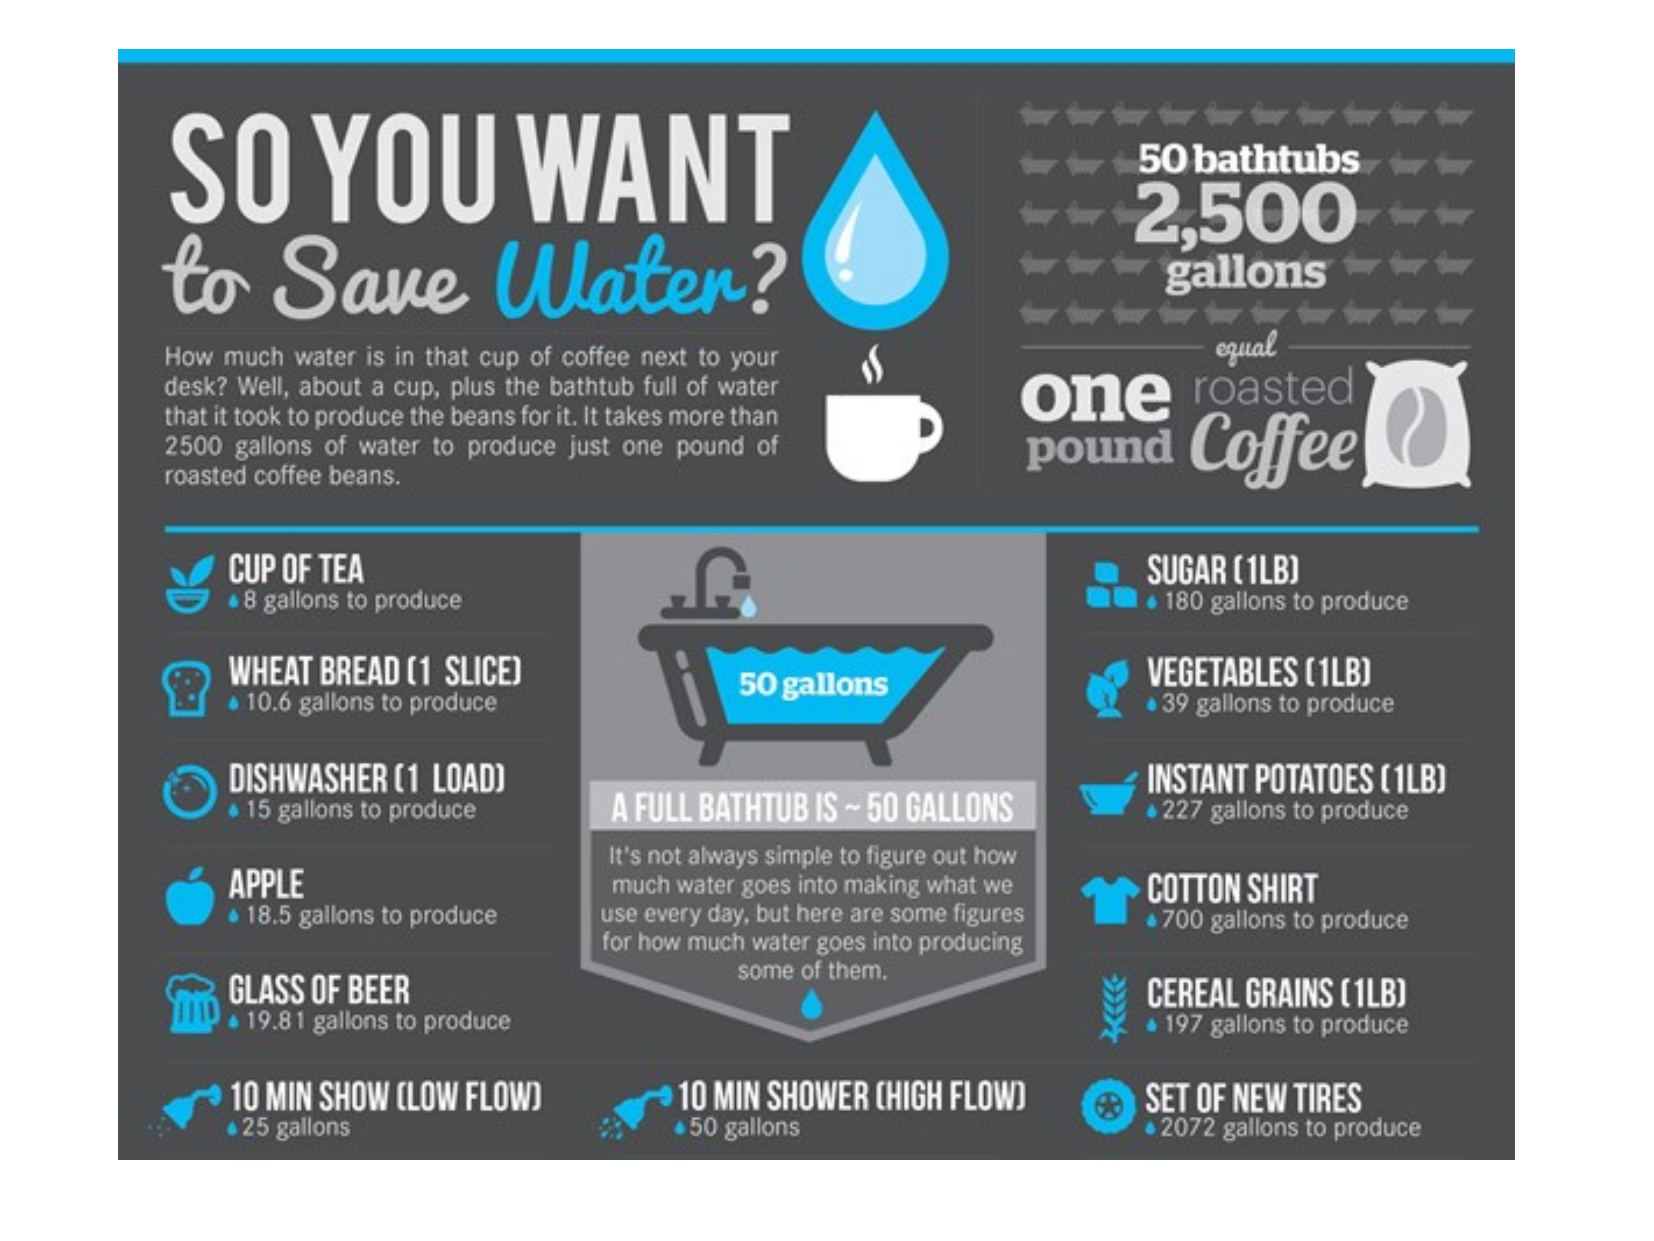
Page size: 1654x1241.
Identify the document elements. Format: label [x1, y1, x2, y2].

picture [118, 61, 1516, 1160]
